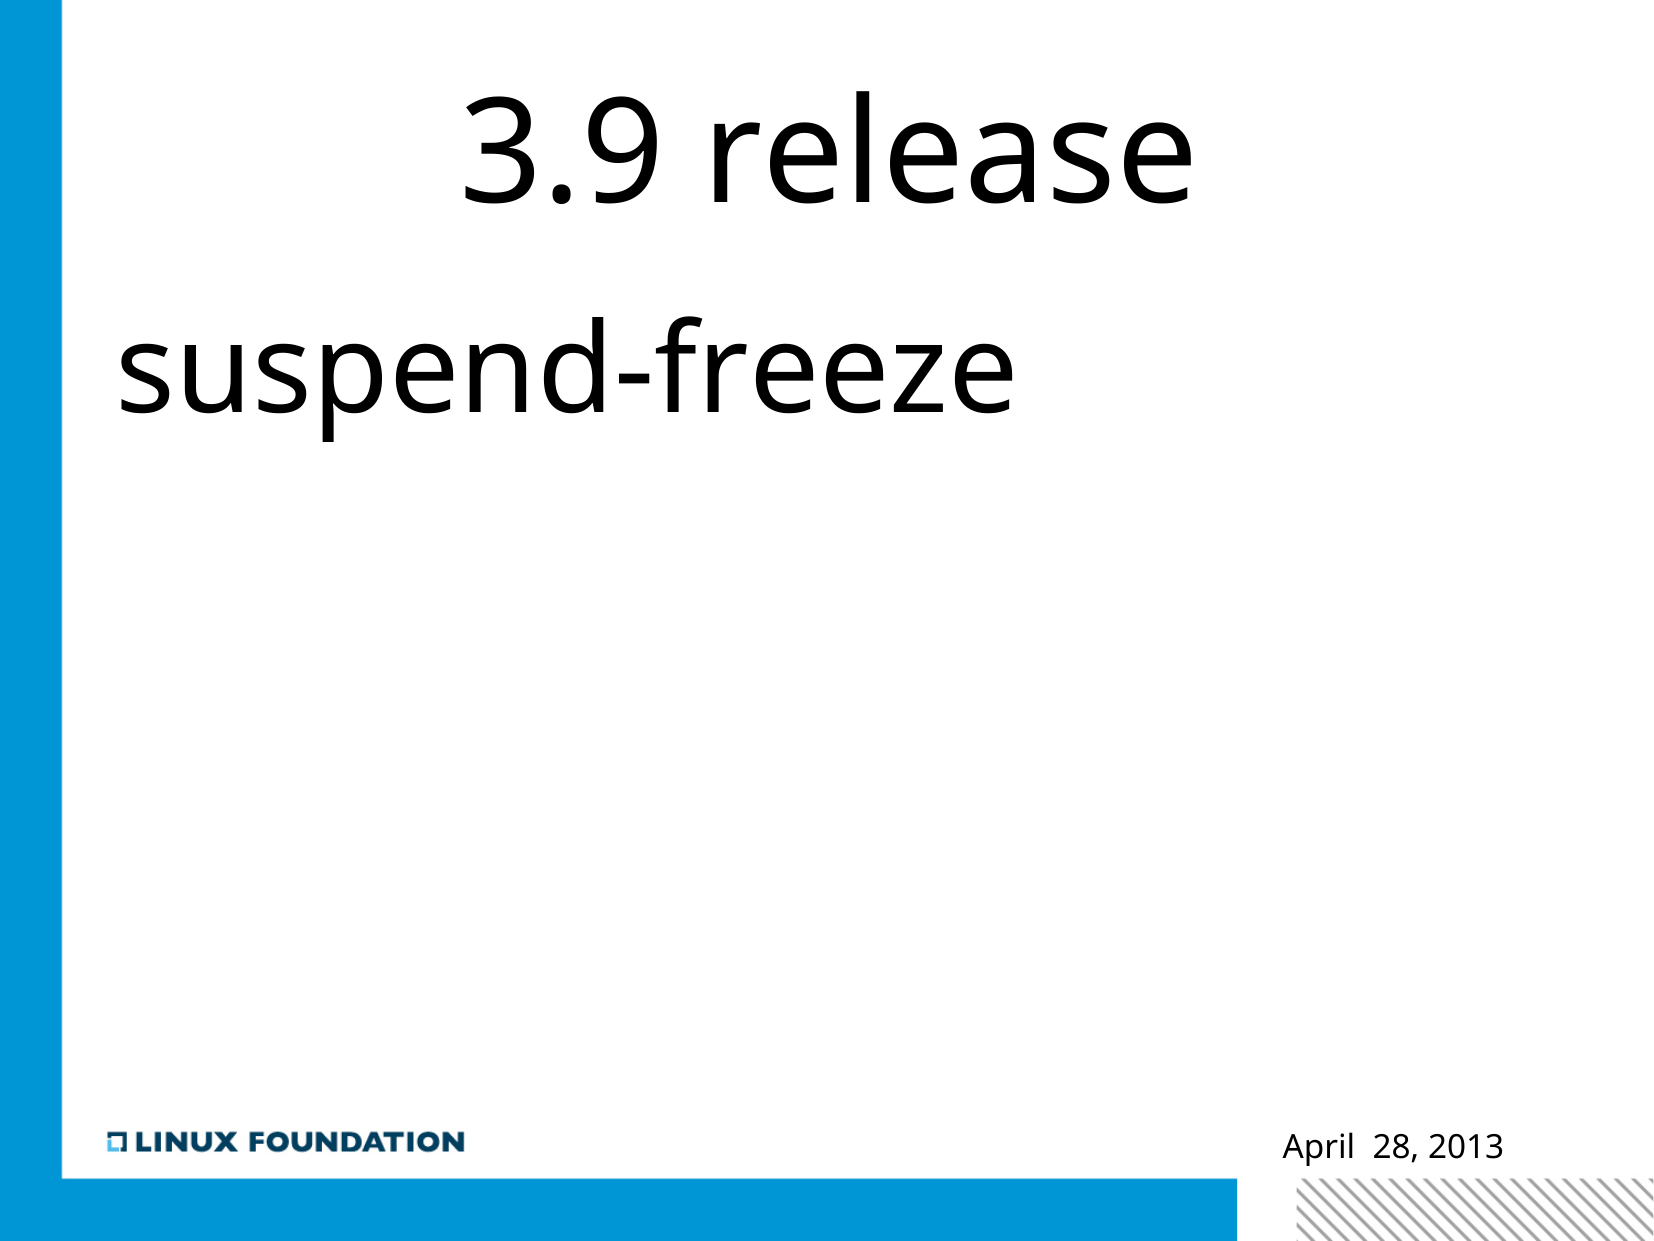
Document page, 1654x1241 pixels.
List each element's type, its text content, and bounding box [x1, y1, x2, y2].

text_box April 28, 2013 [1267, 1115, 1526, 1170]
text_box suspend-freeze [100, 271, 1056, 905]
text_box 3.9 release [444, 39, 1210, 230]
picture [62, 0, 1654, 1241]
